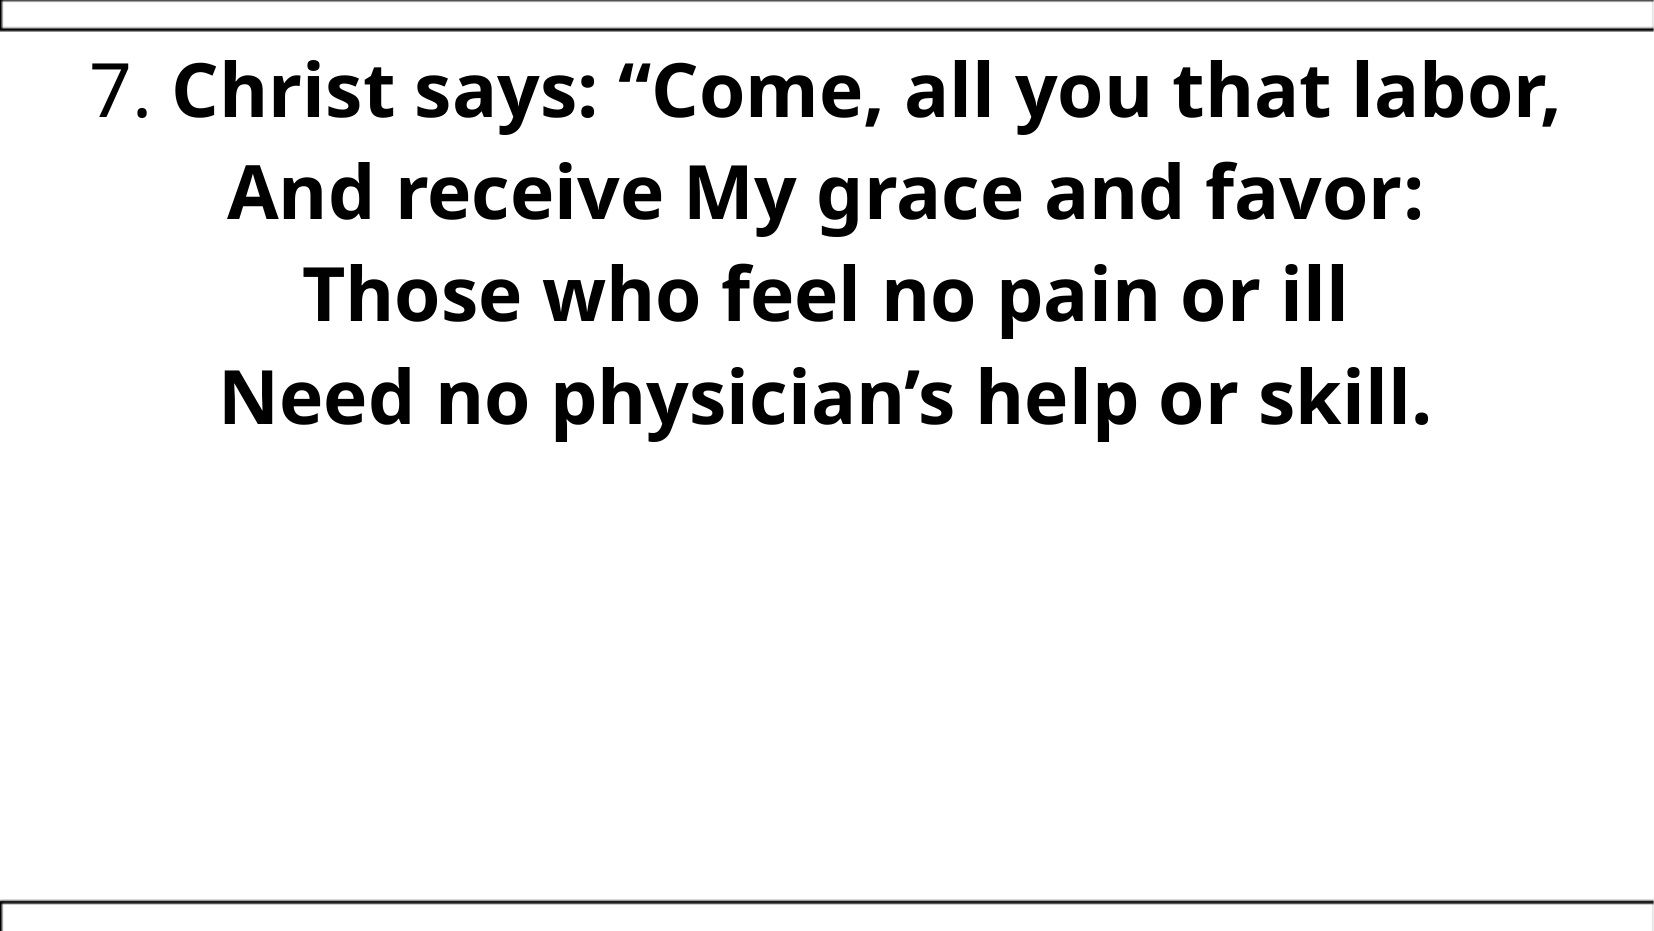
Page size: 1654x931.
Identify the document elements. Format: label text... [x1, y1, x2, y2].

text_box 7. Christ says: “Come, all you that labor, And receive My grace and favor: Those who feel no pain or ill Need no physician’s help or skill. [61, 29, 1592, 444]
picture [0, 0, 1654, 931]
